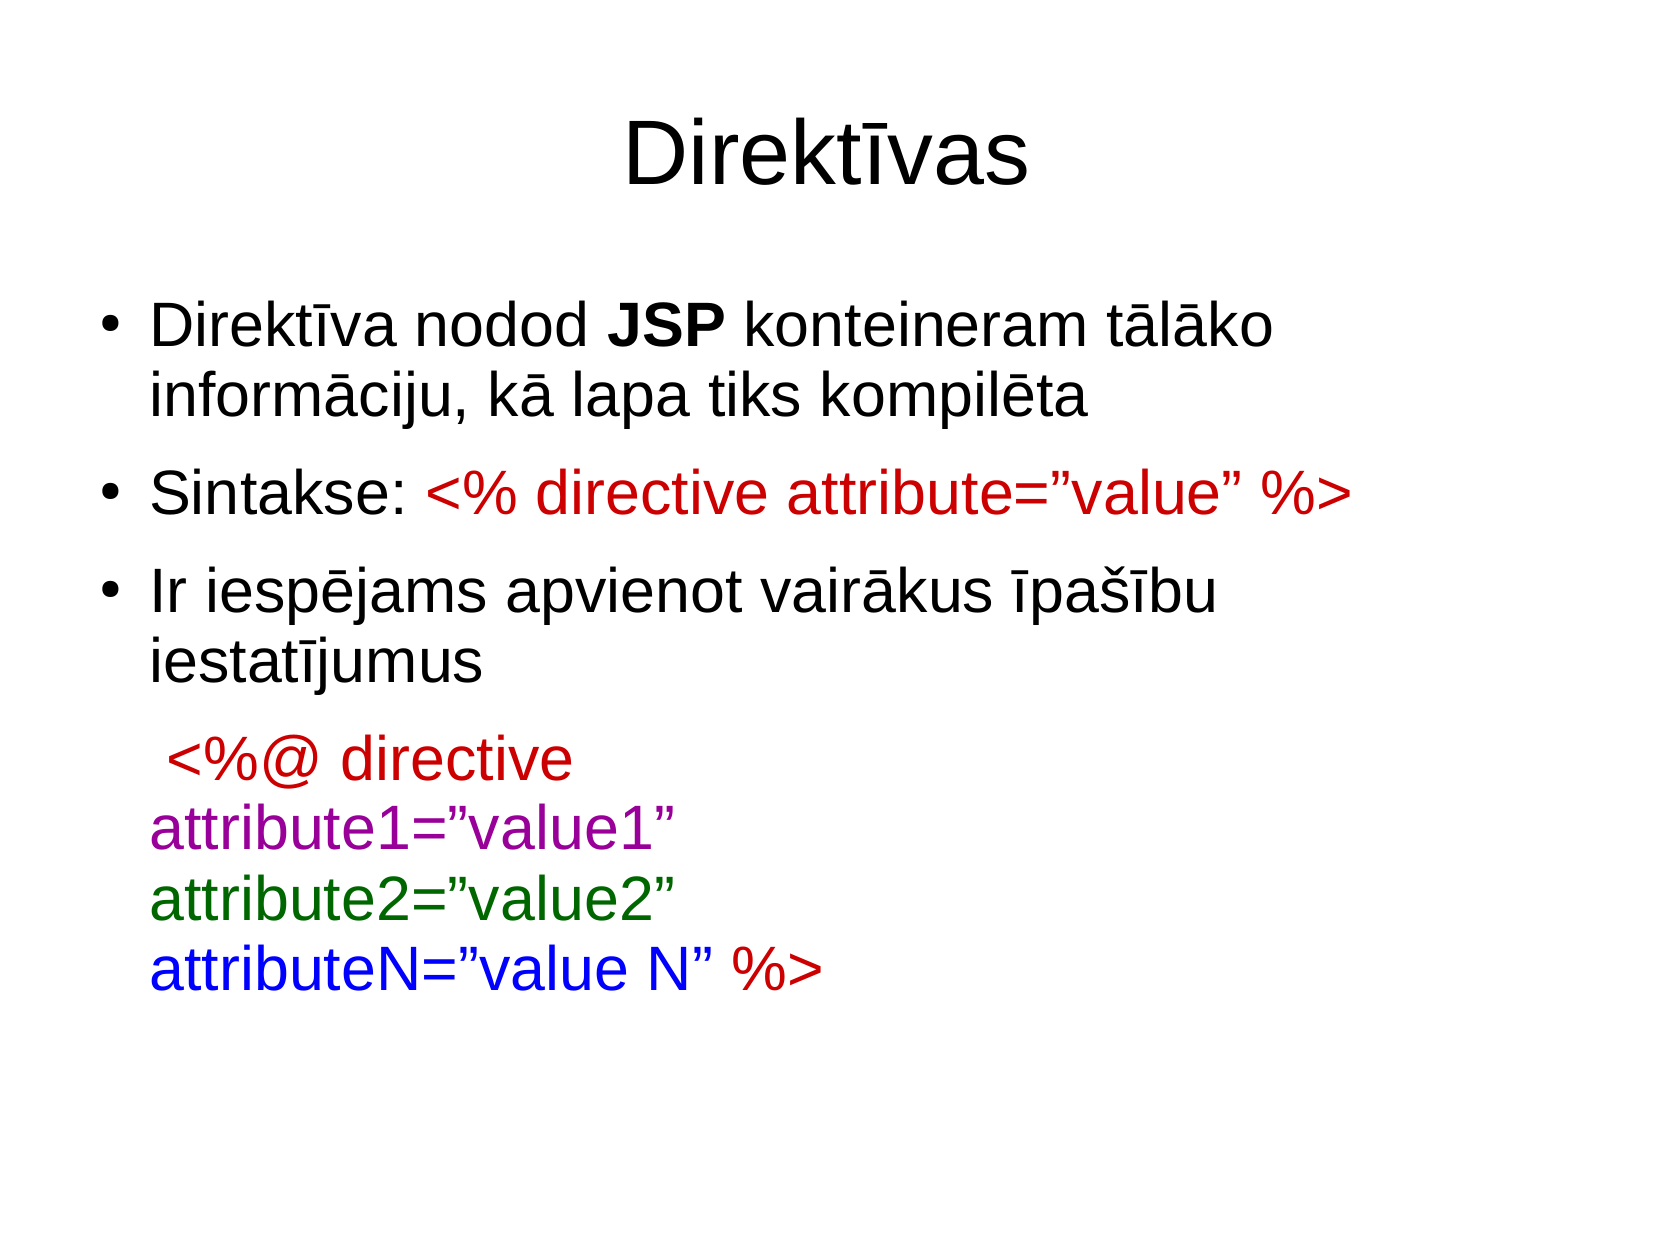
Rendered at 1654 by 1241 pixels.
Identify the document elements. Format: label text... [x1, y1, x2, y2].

title Direktīvas [82, 49, 1571, 257]
list Direktīva nodod JSP konteineram tālāko informāciju, kā lapa tiks kompilēta Sintakse: <% directive attribute=”value” %> Ir iespējams apvienot vairākus īpašību iestatījumus <%@ directive attribute1=”value1” attribute2=”value2” attributeN=”value N” %> [82, 290, 1538, 1010]
